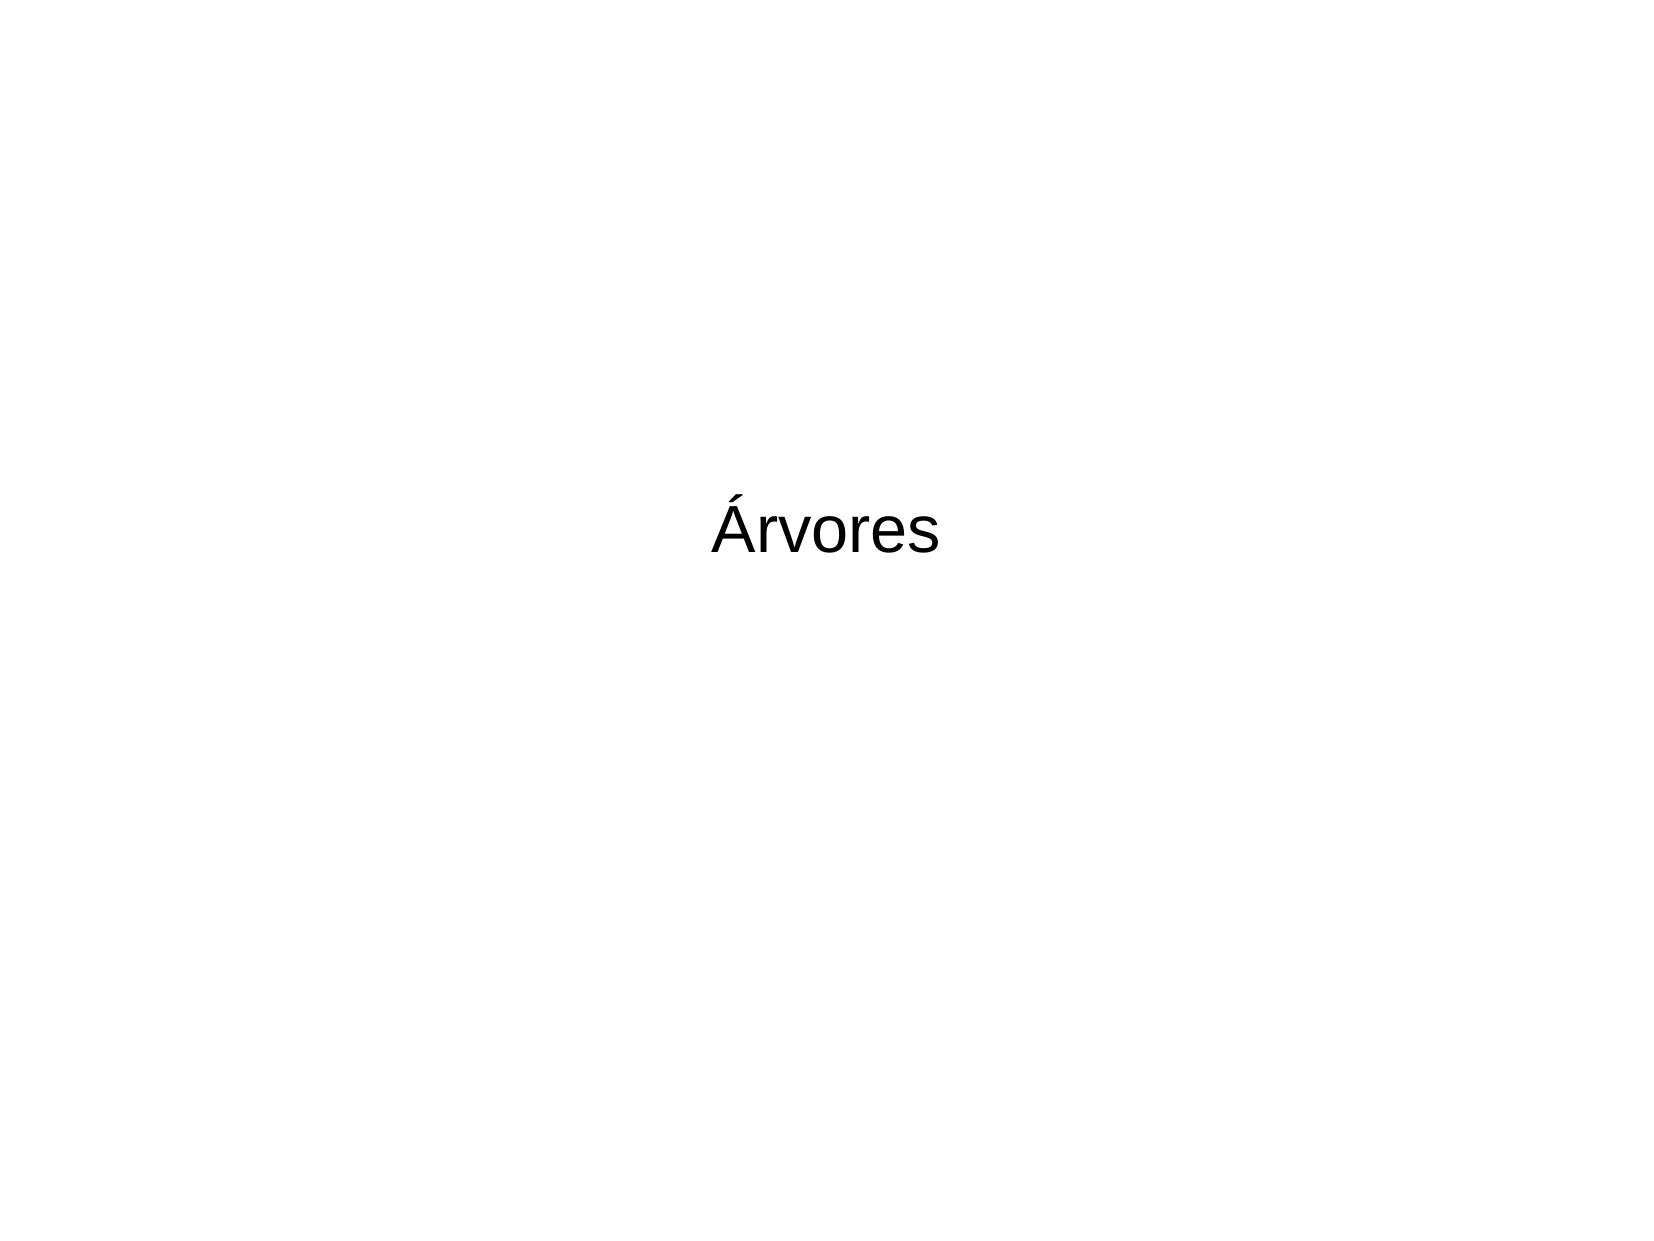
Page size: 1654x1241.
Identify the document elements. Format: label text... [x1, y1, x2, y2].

subtitle Árvores [82, 49, 1571, 1010]
